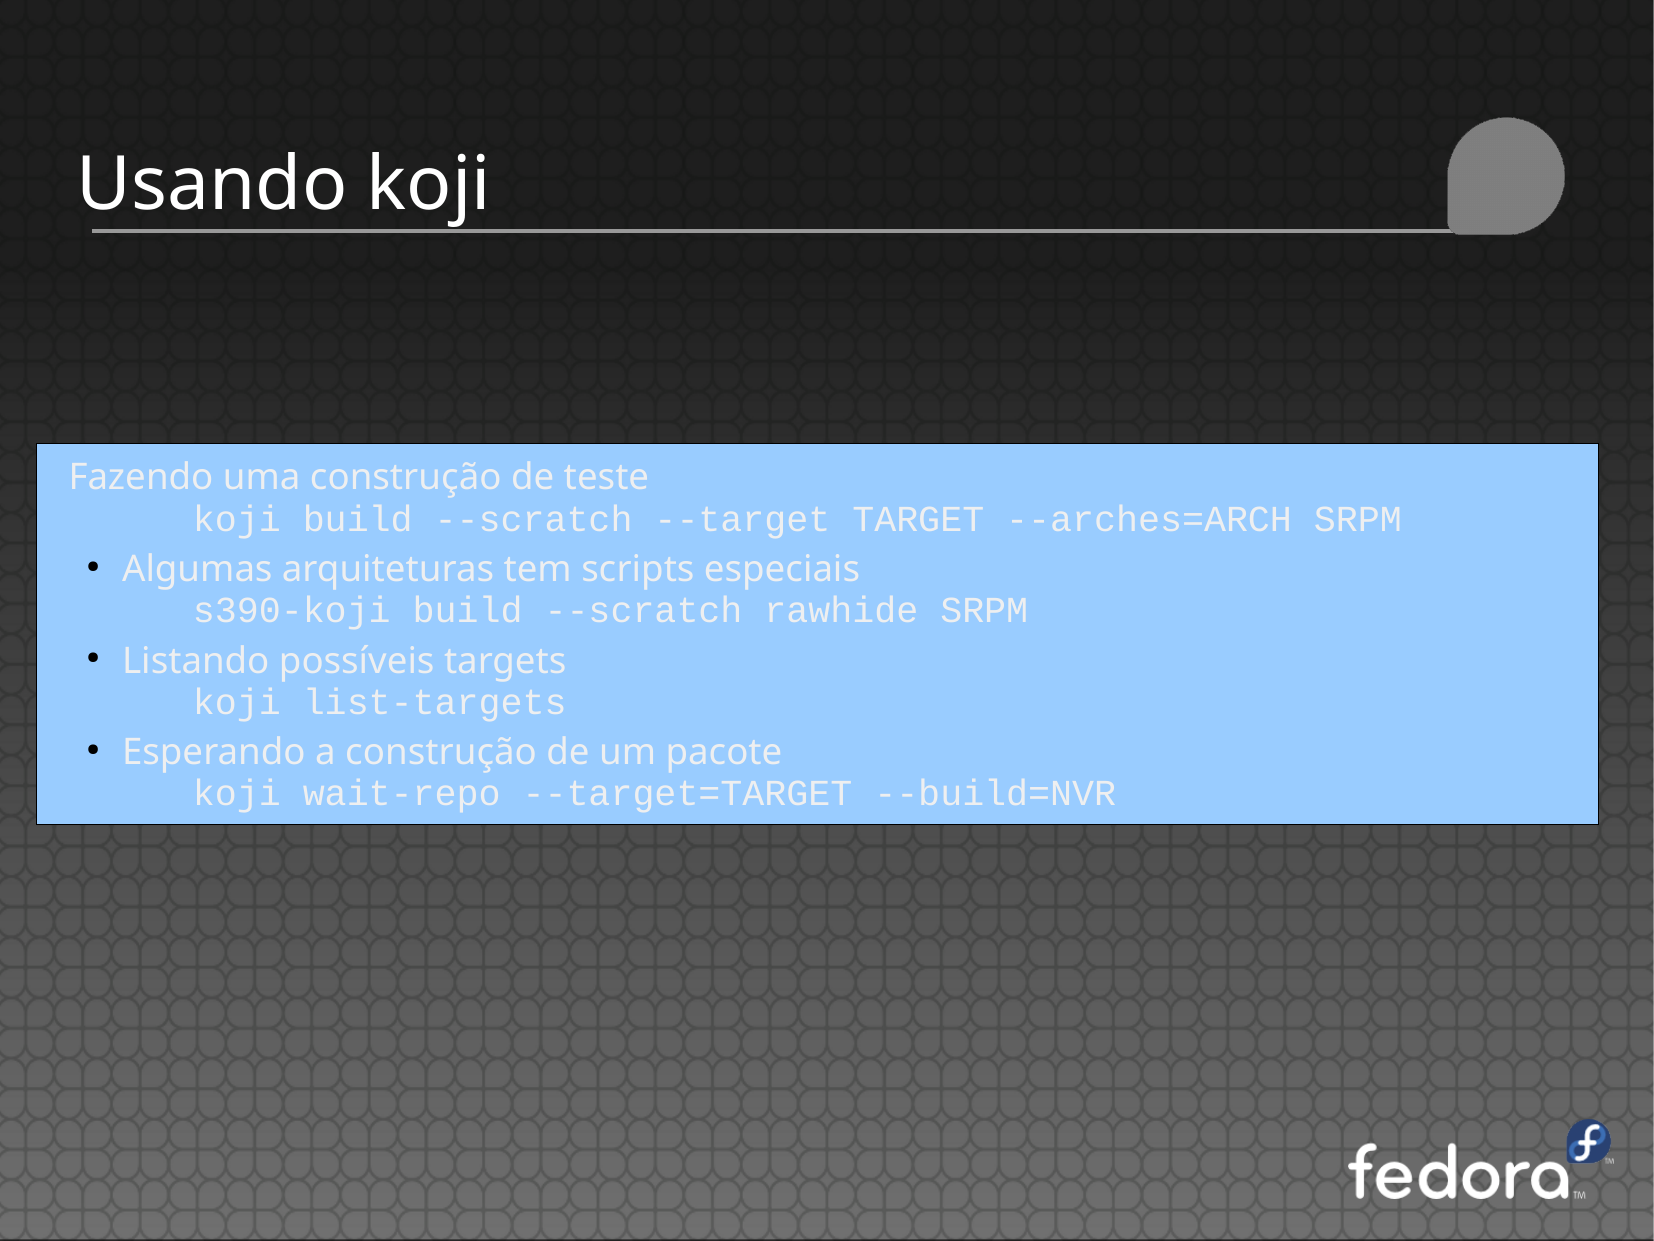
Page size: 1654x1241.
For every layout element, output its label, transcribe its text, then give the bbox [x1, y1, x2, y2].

title Usando koji [76, 112, 1566, 249]
text_box Fazendo uma construção de teste koji build --scratch --target TARGET --arches=ARCH SRPM Algumas arquiteturas tem scripts especiais s390-koji build --scratch rawhide SRPM Listando possíveis targets koji list-targets Esperando a construção de um pacote koji wait-repo --target=TARGET --build=NVR [36, 443, 1599, 796]
picture [0, 0, 1654, 1241]
